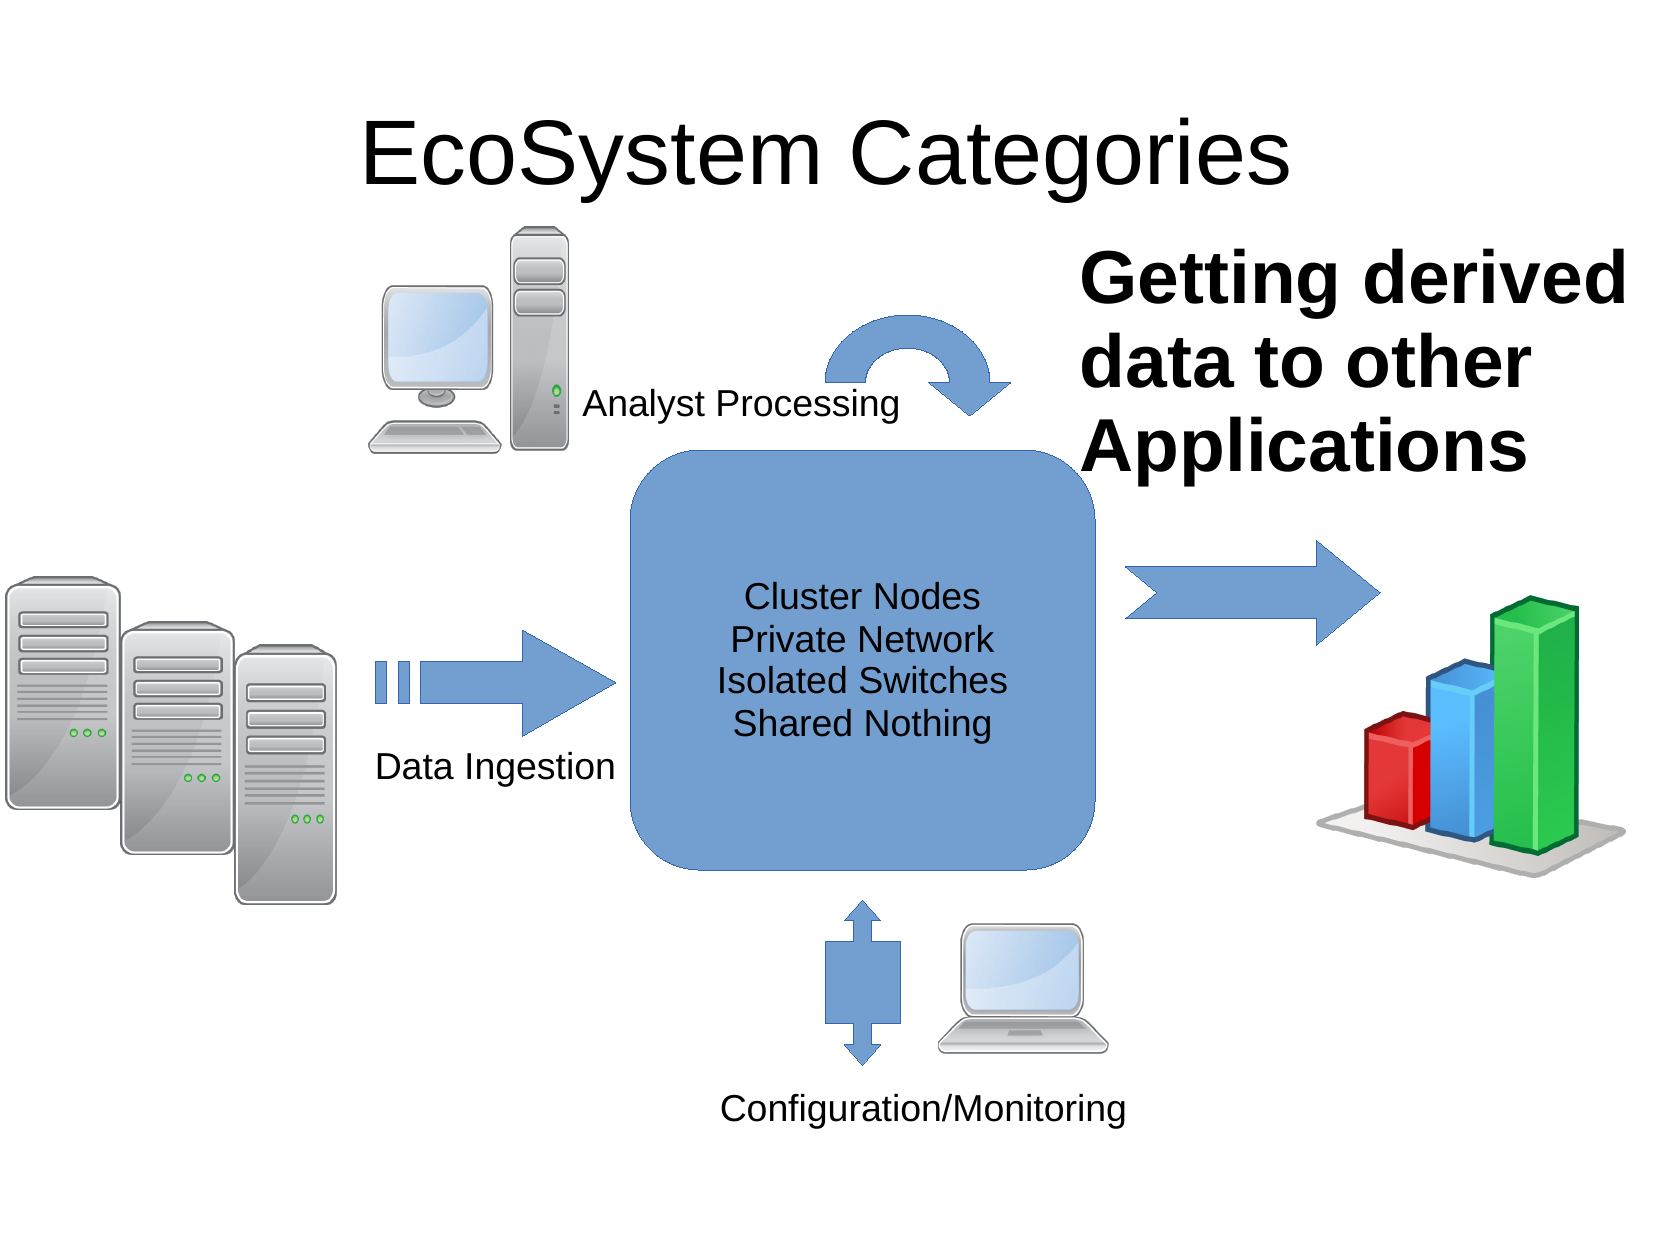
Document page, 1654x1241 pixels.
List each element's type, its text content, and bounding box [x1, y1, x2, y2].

text_box Data Ingestion [360, 738, 631, 796]
text_box [398, 661, 410, 704]
text_box Analyst Processing [569, 375, 916, 432]
text_box [1125, 566, 1305, 619]
text_box [1316, 540, 1342, 561]
text_box [375, 661, 387, 704]
picture [1305, 561, 1636, 916]
picture [930, 914, 1116, 1064]
text_box Configuration/Monitoring [705, 1080, 1142, 1137]
text_box [420, 630, 616, 737]
text_box [825, 900, 901, 1066]
title EcoSystem Categories [82, 49, 1571, 257]
text_box [825, 315, 1011, 416]
picture [360, 226, 569, 466]
text_box Cluster Nodes Private Network Isolated Switches Shared Nothing [630, 450, 1096, 871]
text_box Getting derived data to other Applications [1065, 228, 1654, 496]
picture [5, 576, 337, 905]
